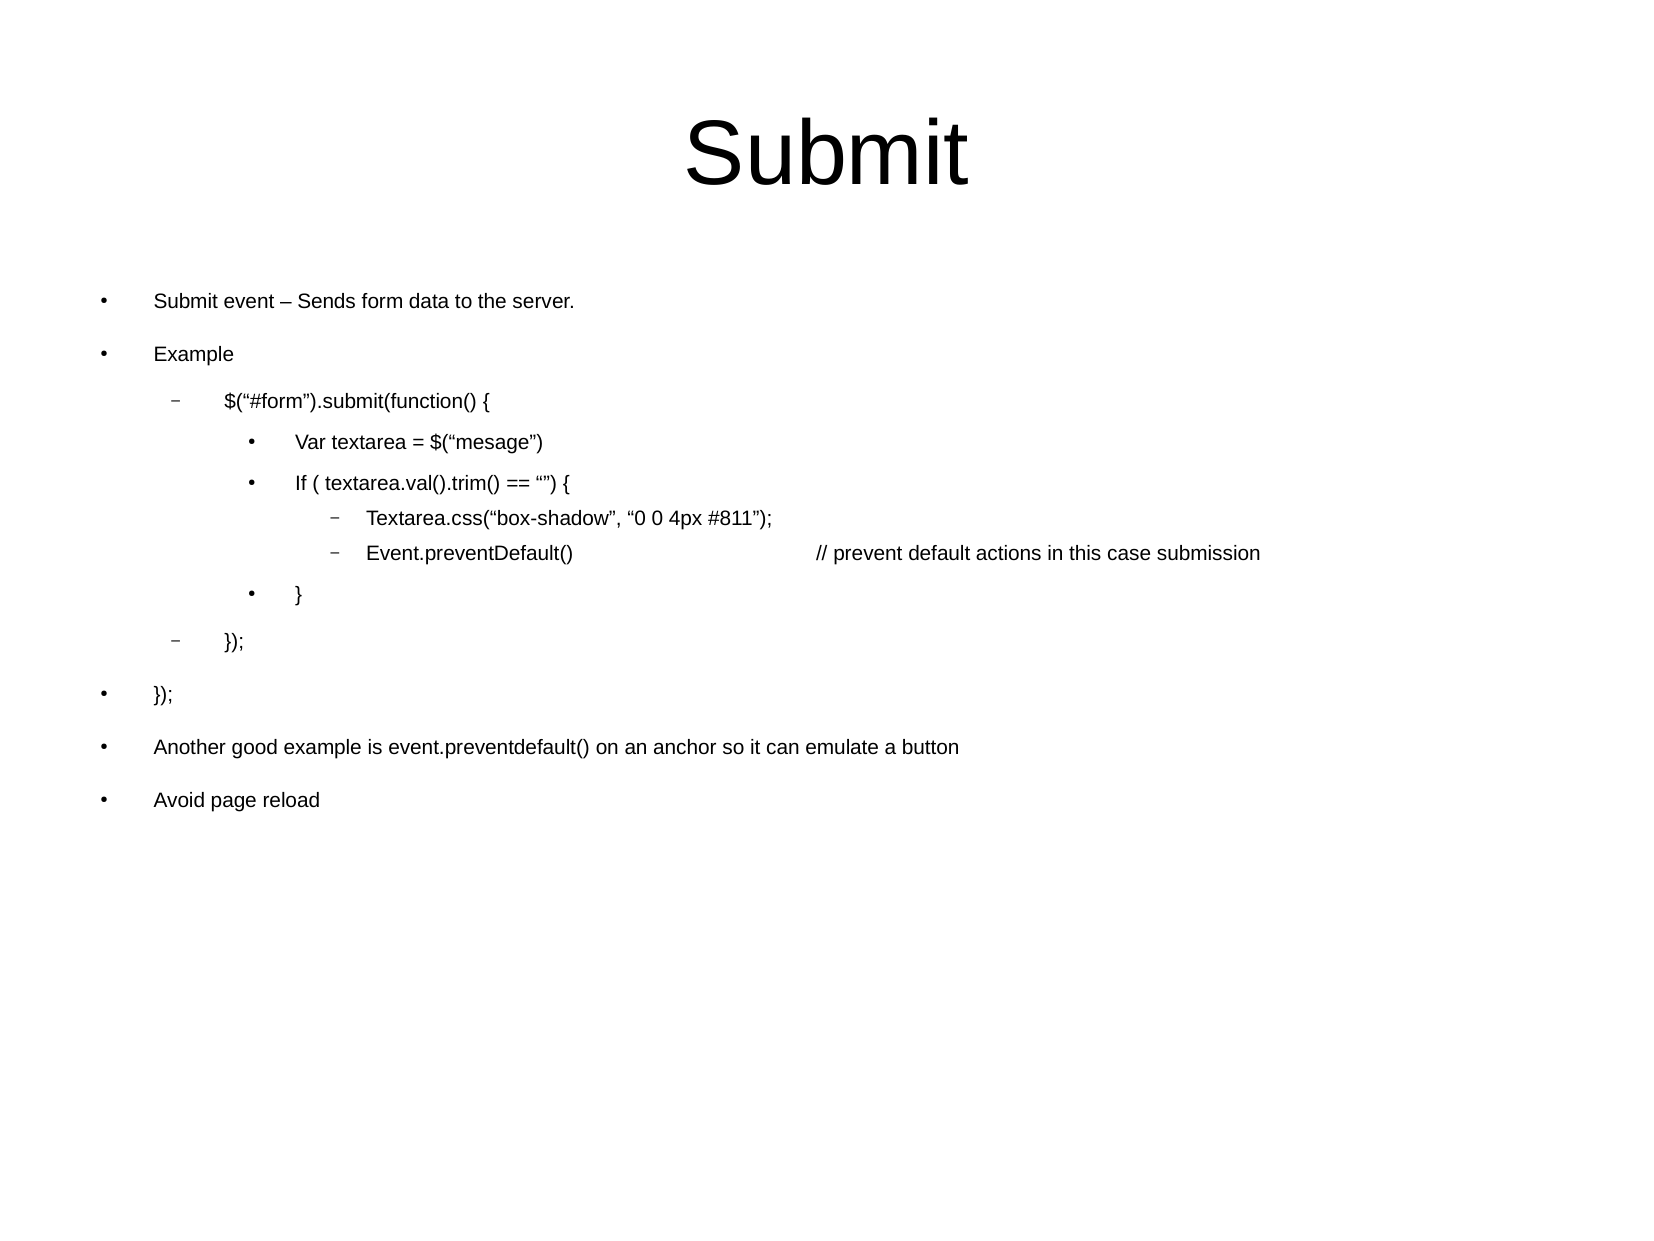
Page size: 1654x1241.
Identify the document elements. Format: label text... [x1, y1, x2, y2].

title Submit [82, 49, 1571, 257]
list Submit event – Sends form data to the server. Example $(“#form”).submit(function() { Var textarea = $(“mesage”) If ( textarea.val().trim() == “”) { Textarea.css(“box-shadow”, “0 0 4px #811”); Event.preventDefault() // prevent default actions in this case submission } }); }); Another good example is event.preventdefault() on an anchor so it can emulate a button Avoid page reload [82, 290, 1561, 1216]
